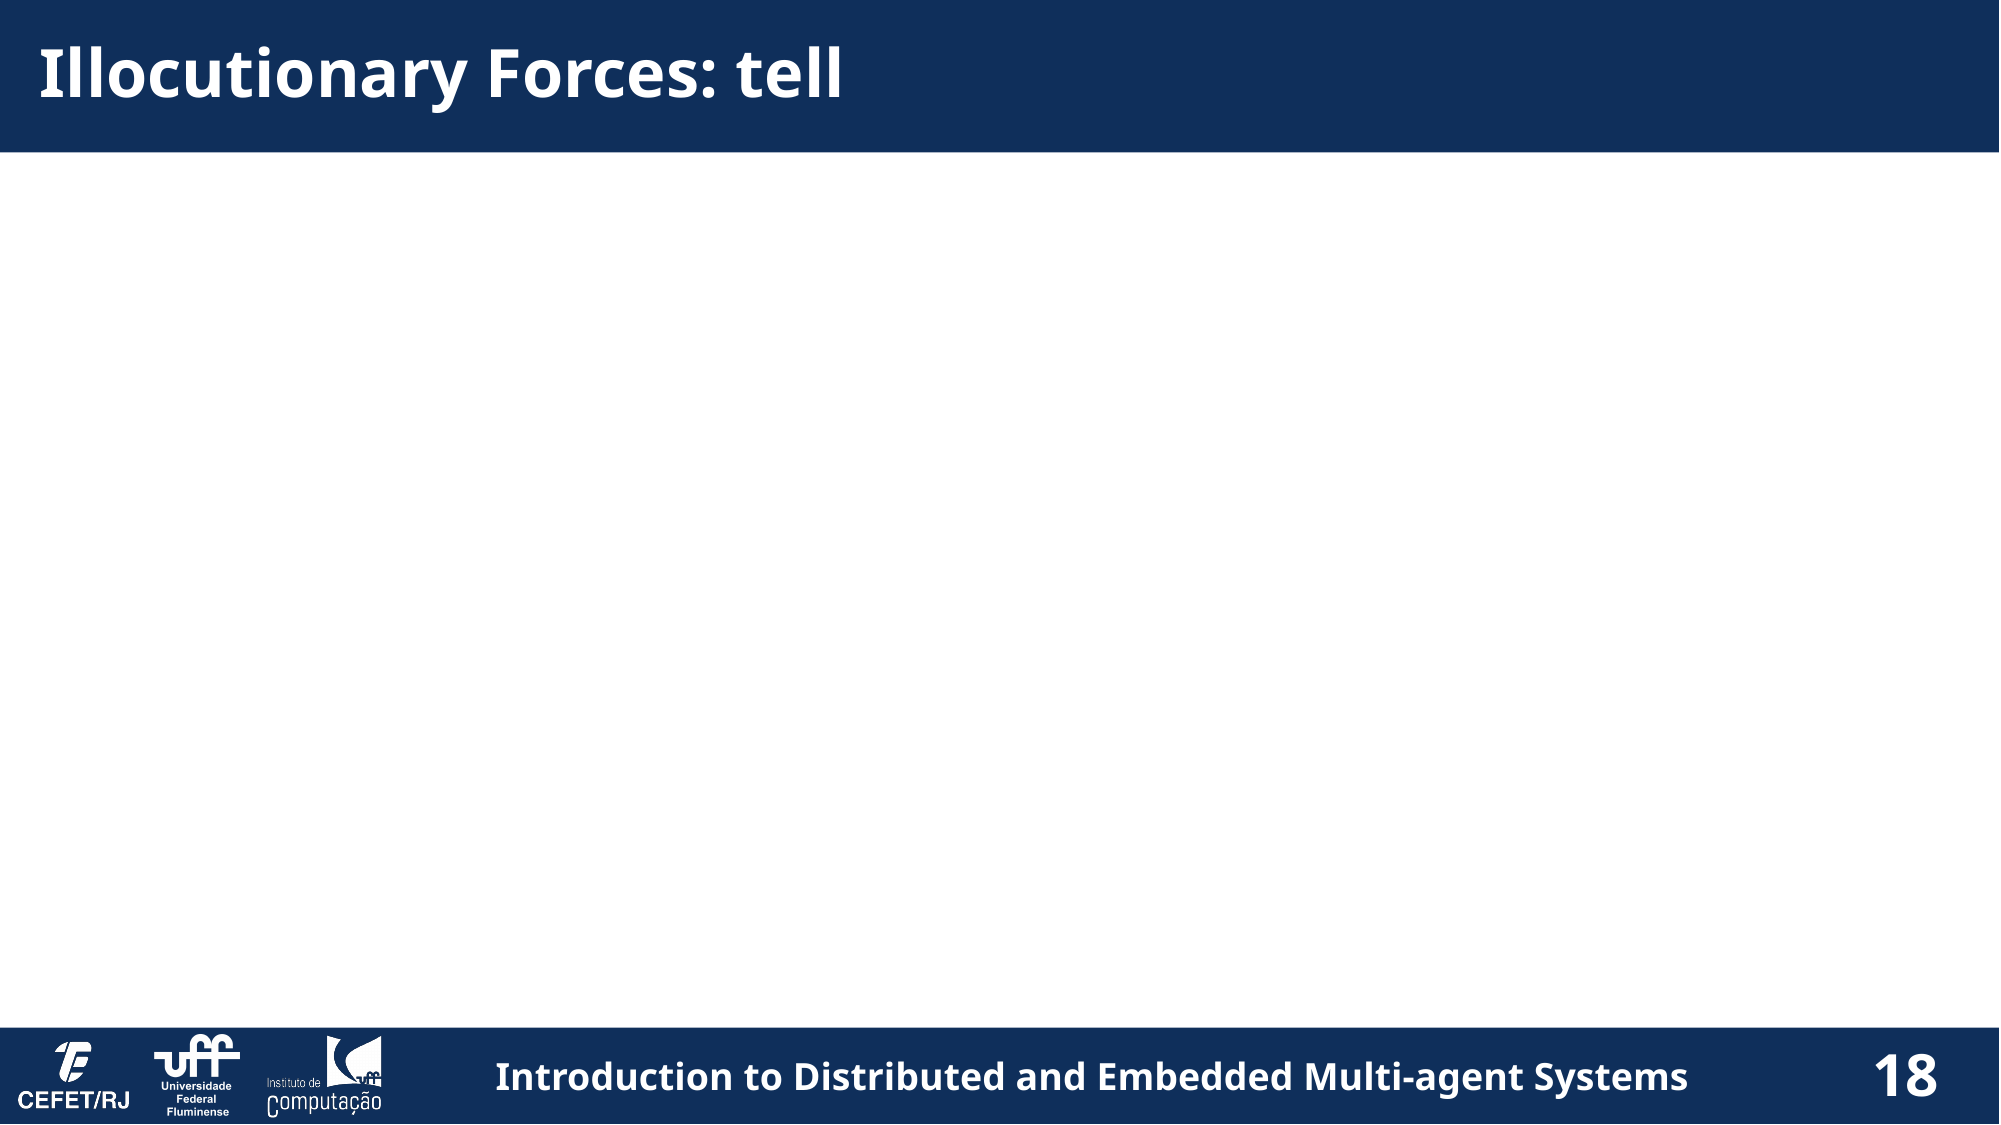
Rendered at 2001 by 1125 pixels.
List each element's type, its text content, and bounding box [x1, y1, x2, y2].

picture [265, 1033, 383, 1118]
picture [153, 1033, 241, 1121]
picture [18, 1021, 129, 1125]
text_box Illocutionary Forces: tell [25, 23, 1999, 119]
